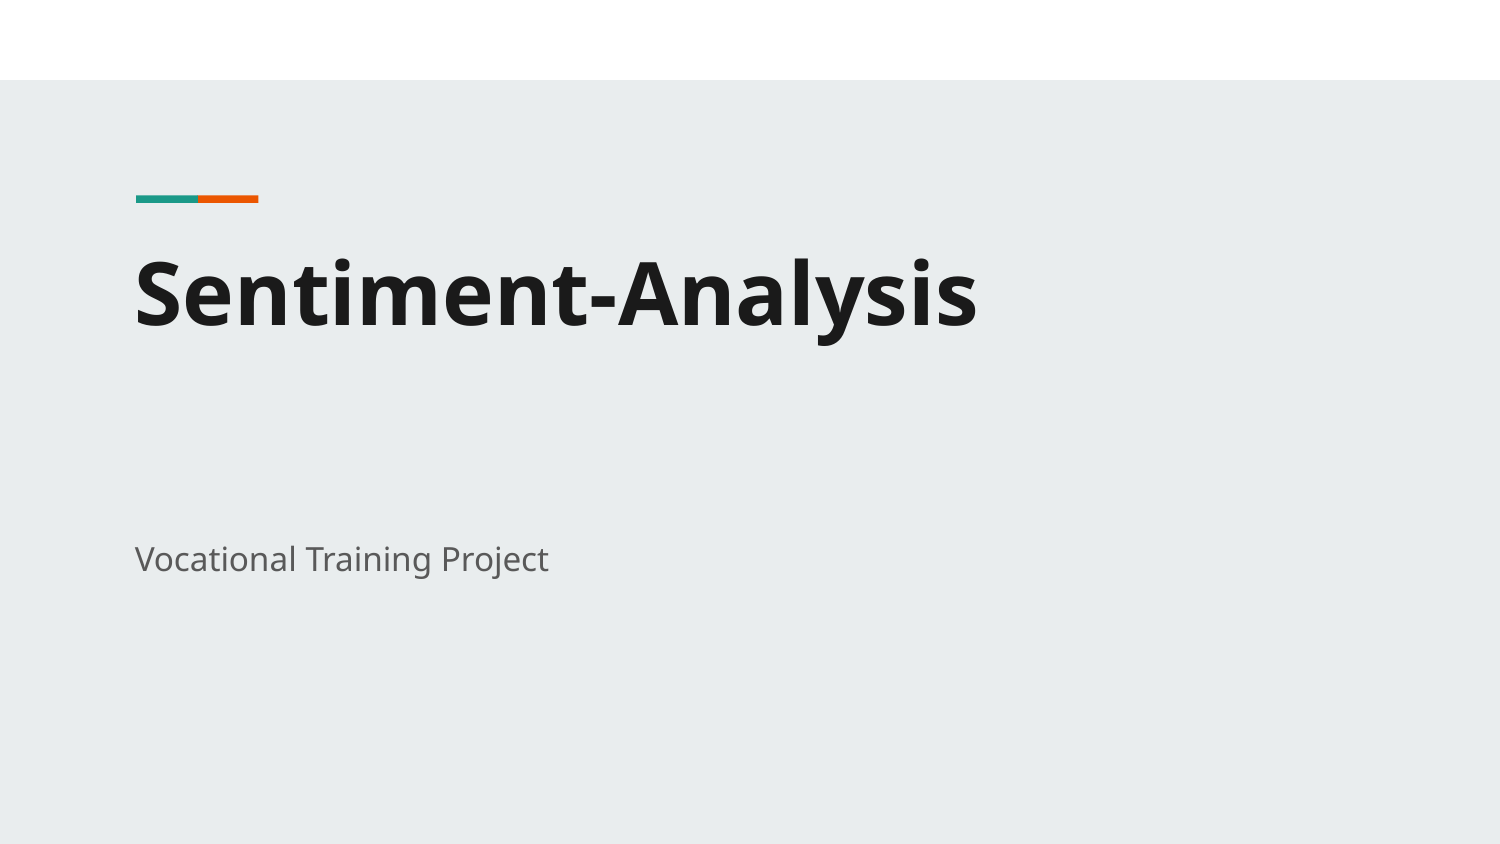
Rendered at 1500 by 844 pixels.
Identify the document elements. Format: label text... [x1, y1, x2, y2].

subtitle Vocational Training Project [119, 520, 1381, 610]
title Sentiment-Analysis [119, 216, 1381, 490]
